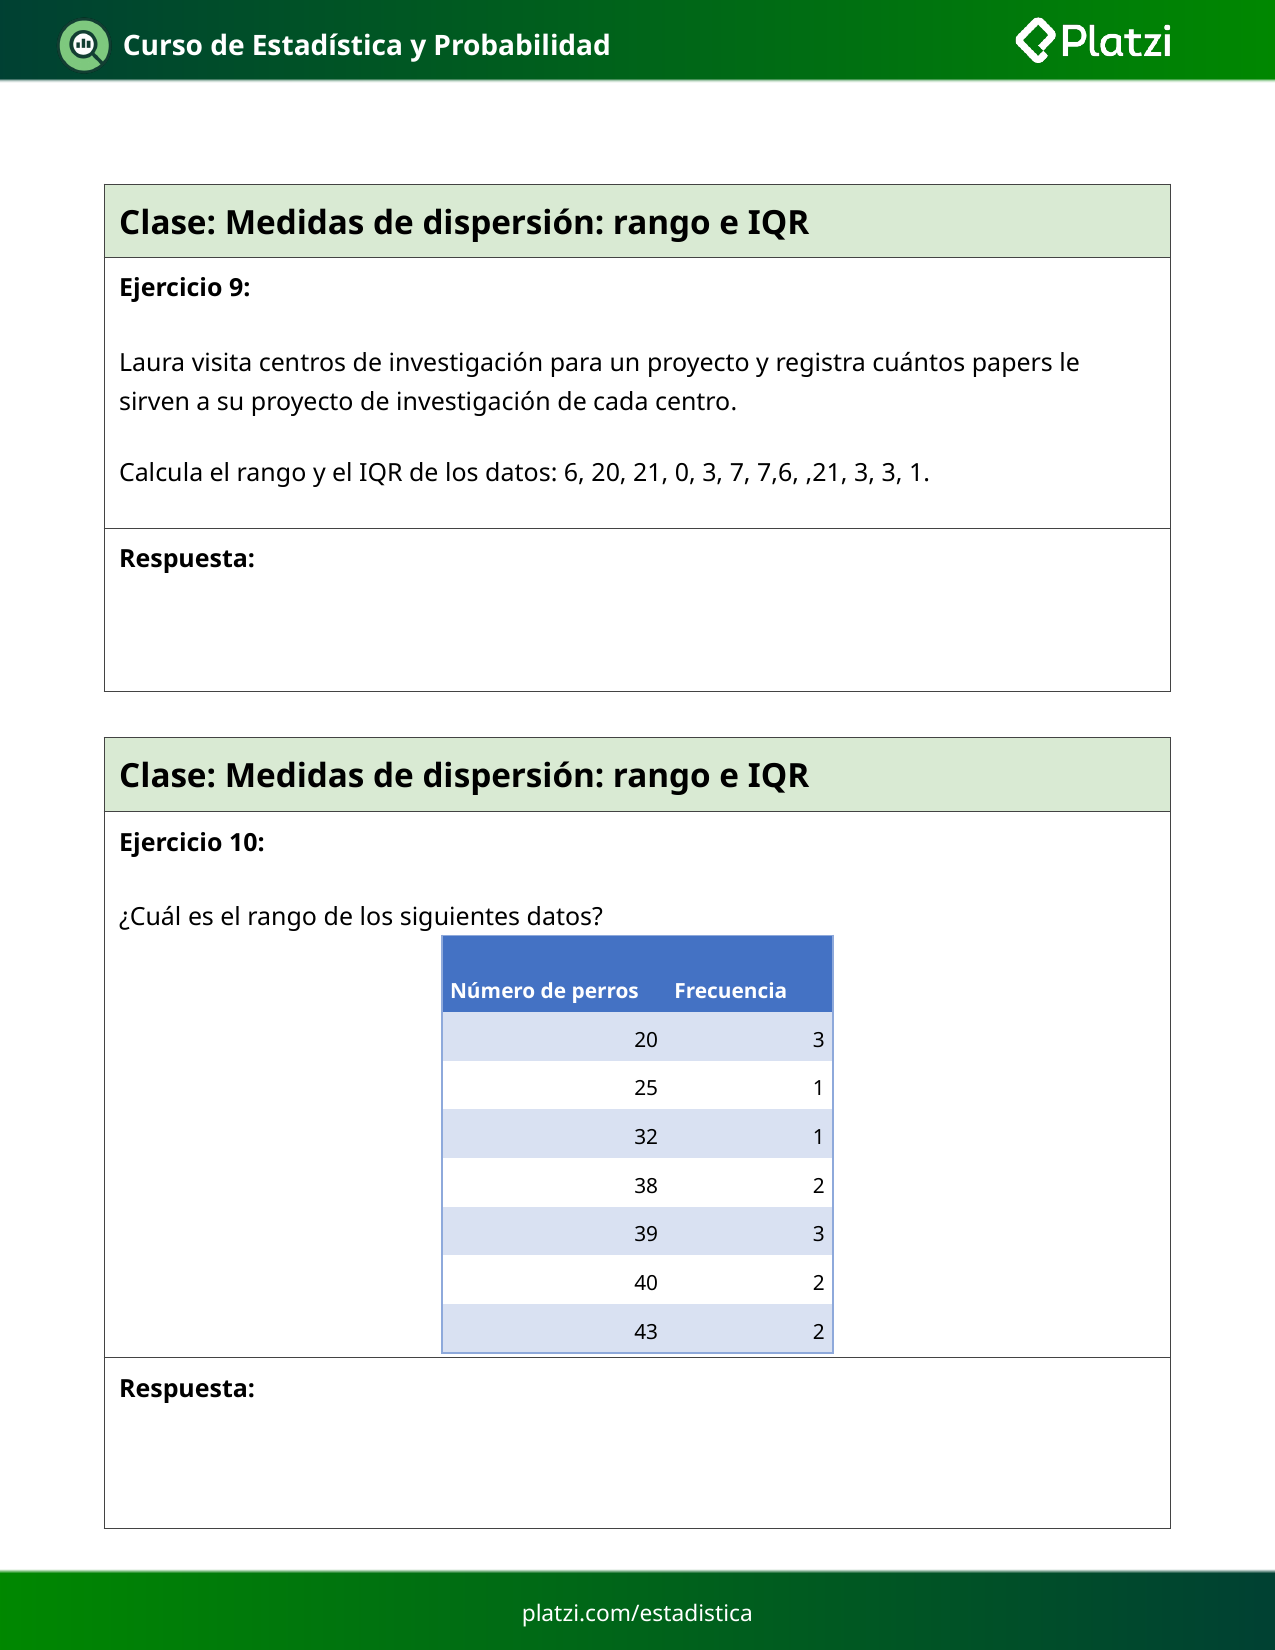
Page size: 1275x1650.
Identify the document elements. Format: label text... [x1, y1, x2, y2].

table_cell 1 [666, 1109, 832, 1158]
table_cell 2 [666, 1304, 832, 1352]
table_header Clase: Medidas de dispersión: rango e IQR [105, 185, 1170, 257]
table_cell 20 [443, 1012, 666, 1061]
table_cell 38 [443, 1158, 666, 1207]
table_cell 3 [666, 1012, 832, 1061]
title Curso de Estadística y Probabilidad [101, 6, 976, 86]
table_cell 3 [666, 1207, 832, 1255]
table_header Número de perros [443, 936, 666, 1012]
table_cell Ejercicio 9: Laura visita centros de investigación para un proyecto y registra cuántos papers le sirven a su proyecto de investigación de cada centro. Calcula el rango y el IQR de los datos: 6, 20, 21, 0, 3, 7, 7,6, ,21, 3, 3, 1. [105, 258, 1170, 528]
subtitle platzi.com/estadistica [200, 1571, 1075, 1650]
table_cell Respuesta: [105, 1358, 1170, 1528]
table_cell 25 [443, 1061, 666, 1109]
table_cell 2 [666, 1255, 832, 1304]
table_cell 1 [666, 1061, 832, 1109]
table_cell 32 [443, 1109, 666, 1158]
table_cell 2 [666, 1158, 832, 1207]
table_header Frecuencia [666, 936, 832, 1012]
table_cell 43 [443, 1304, 666, 1352]
table_header Clase: Medidas de dispersión: rango e IQR [105, 738, 1170, 811]
table_cell 40 [443, 1255, 666, 1304]
table_cell Respuesta: [105, 529, 1170, 691]
picture [0, 0, 1275, 1650]
table_cell Ejercicio 10: ¿Cuál es el rango de los siguientes datos? [105, 812, 1170, 1357]
table_cell 39 [443, 1207, 666, 1255]
